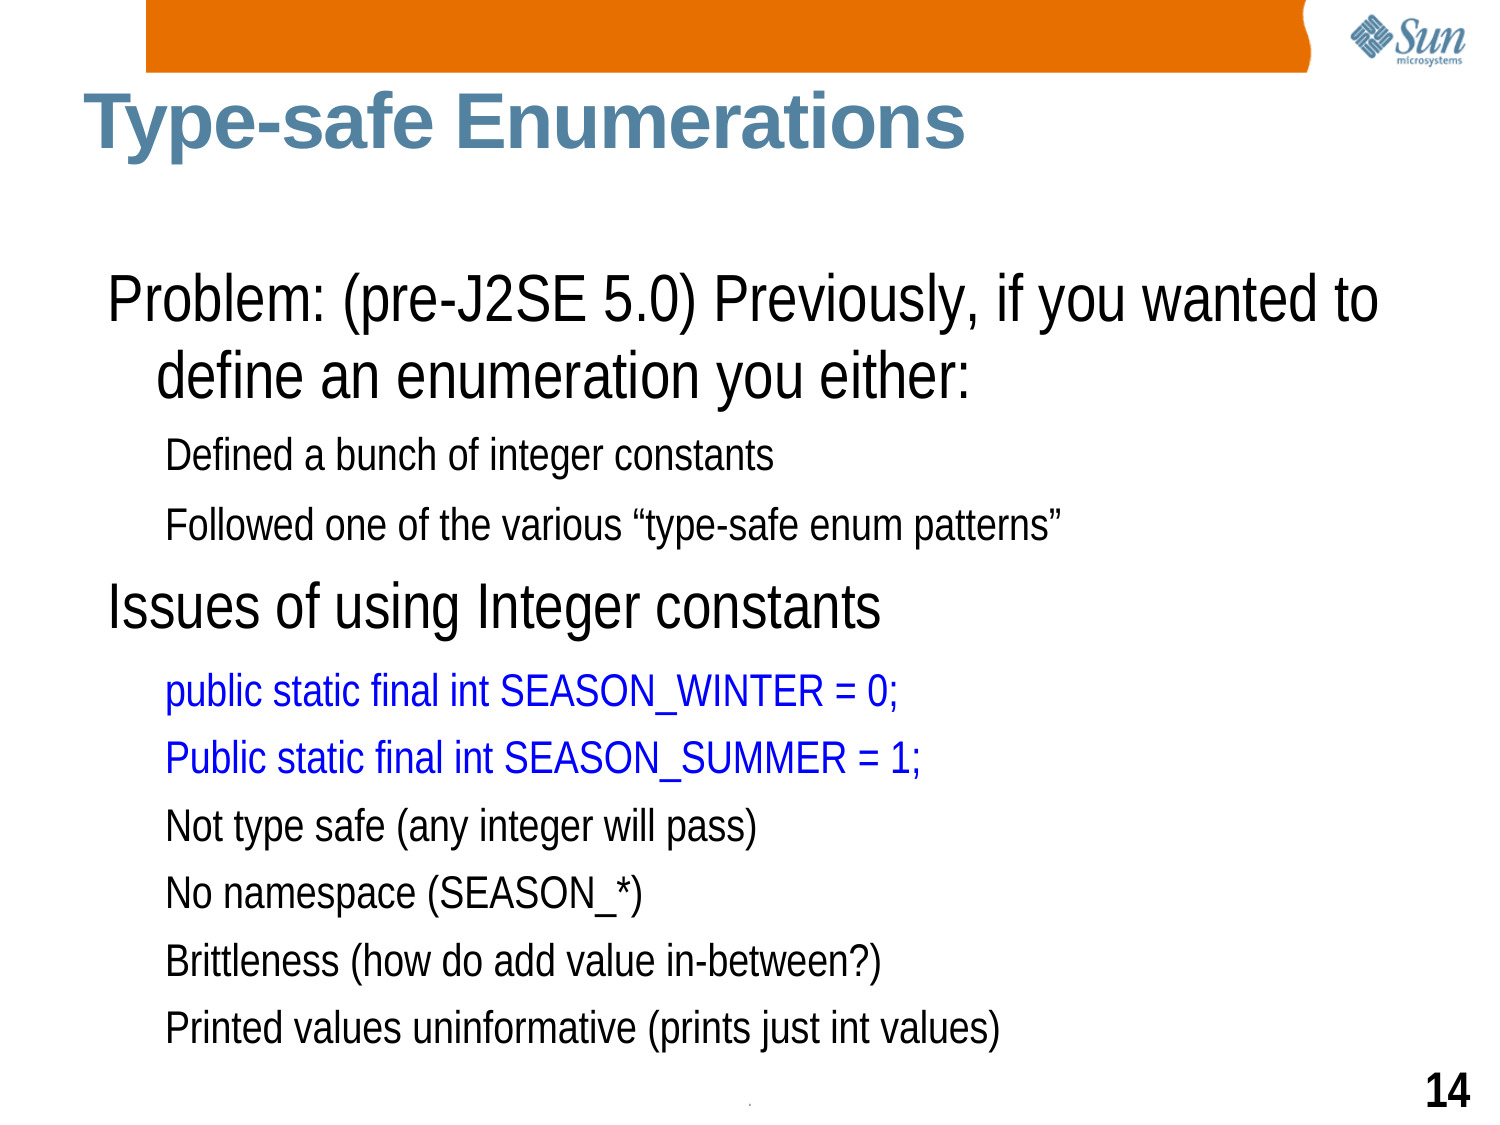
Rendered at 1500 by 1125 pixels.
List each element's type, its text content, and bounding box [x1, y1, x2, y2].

picture [146, 0, 1500, 75]
list Problem: (pre-J2SE 5.0) Previously, if you wanted to define an enumeration you either: Defined a bunch of integer constants Followed one of the various “type-safe enum patterns” Issues of using Integer constants public static final int SEASON_WINTER = 0; Public static final int SEASON_SUMMER = 1; Not type safe (any integer will pass) No namespace (SEASON_*) Brittleness (how do add value in-between?) Printed values uninformative (prints just int values) [88, 259, 1427, 1076]
title Type-safe Enumerations [83, 84, 1446, 226]
